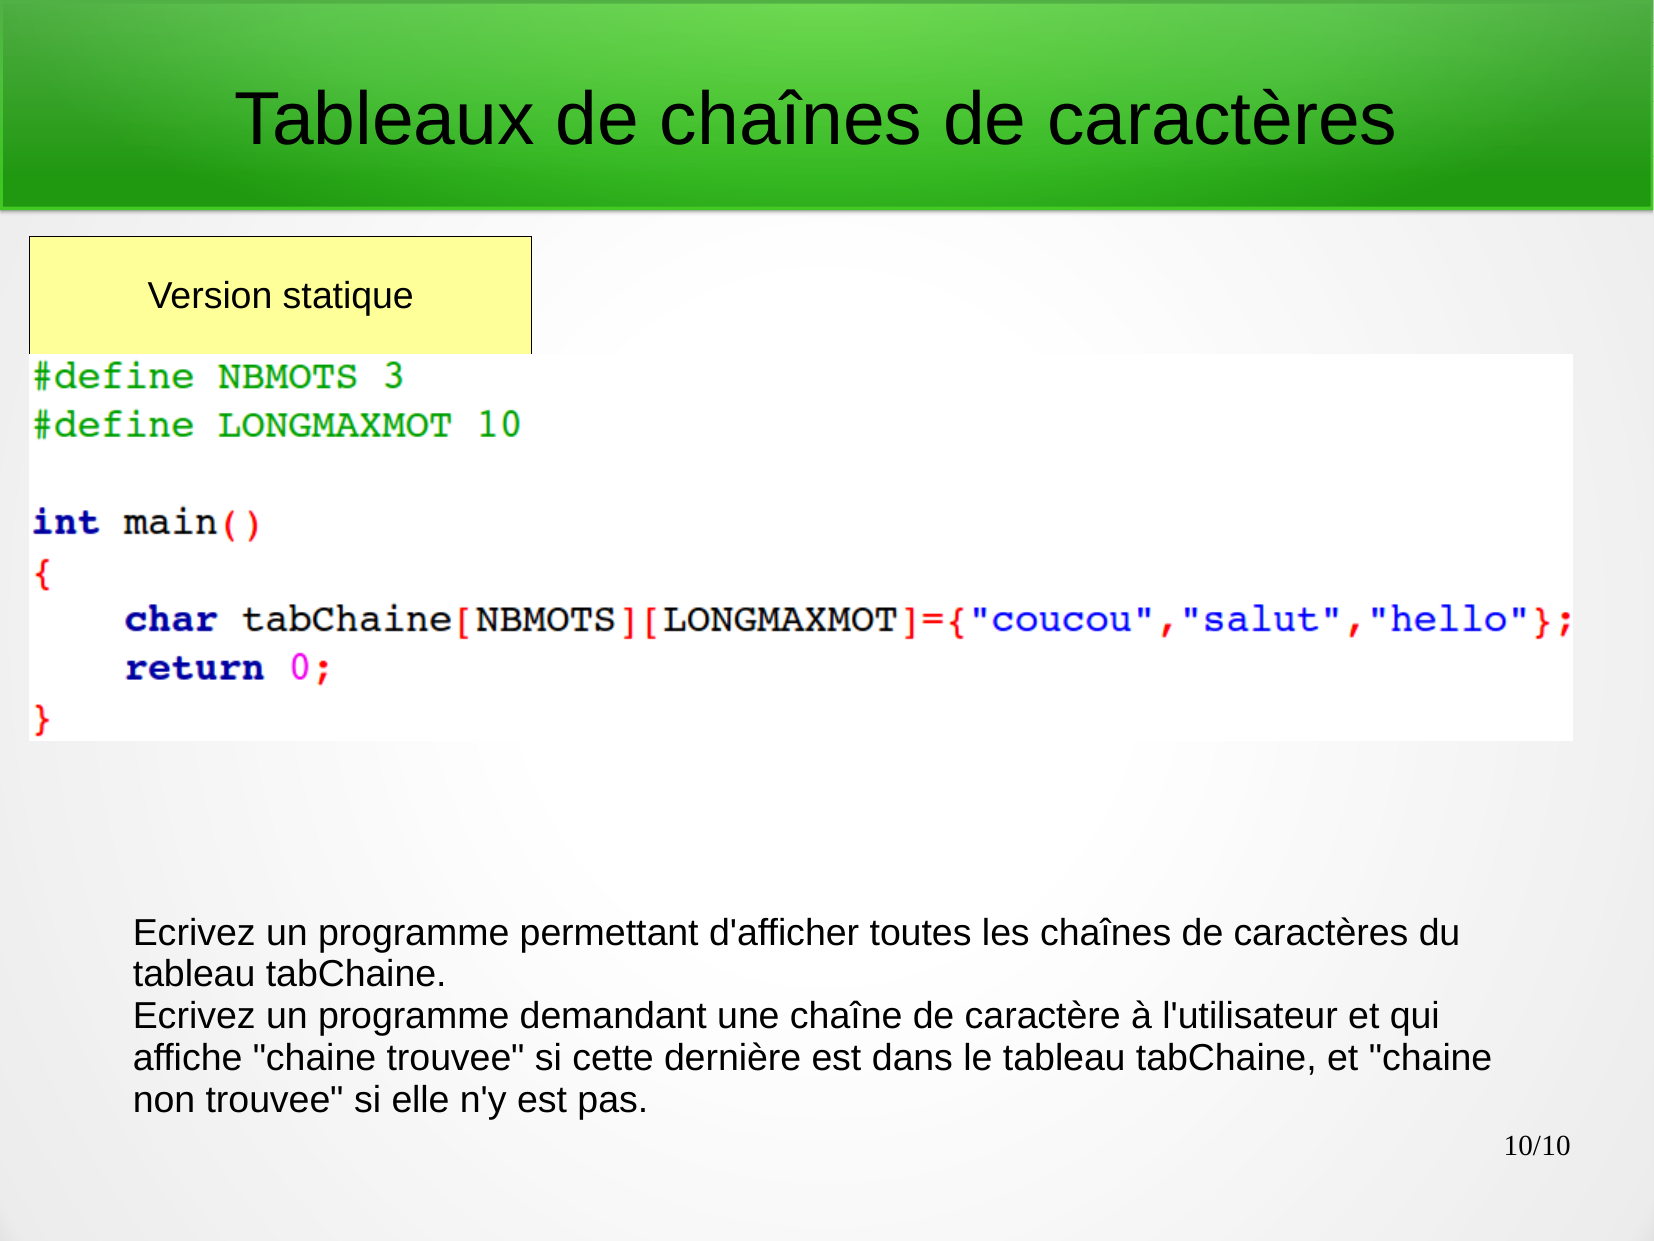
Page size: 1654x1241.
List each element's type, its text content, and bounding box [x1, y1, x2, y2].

text_box Ecrivez un programme permettant d'afficher toutes les chaînes de caractères du tableau tabChaine. Ecrivez un programme demandant une chaîne de caractère à l'utilisateur et qui affiche "chaine trouvee" si cette dernière est dans le tableau tabChaine, et "chaine non trouvee" si elle n'y est pas. [118, 903, 1565, 1129]
picture [29, 354, 1573, 741]
text_box Version statique [29, 236, 532, 354]
title Tableaux de chaînes de caractères [82, 47, 1571, 189]
